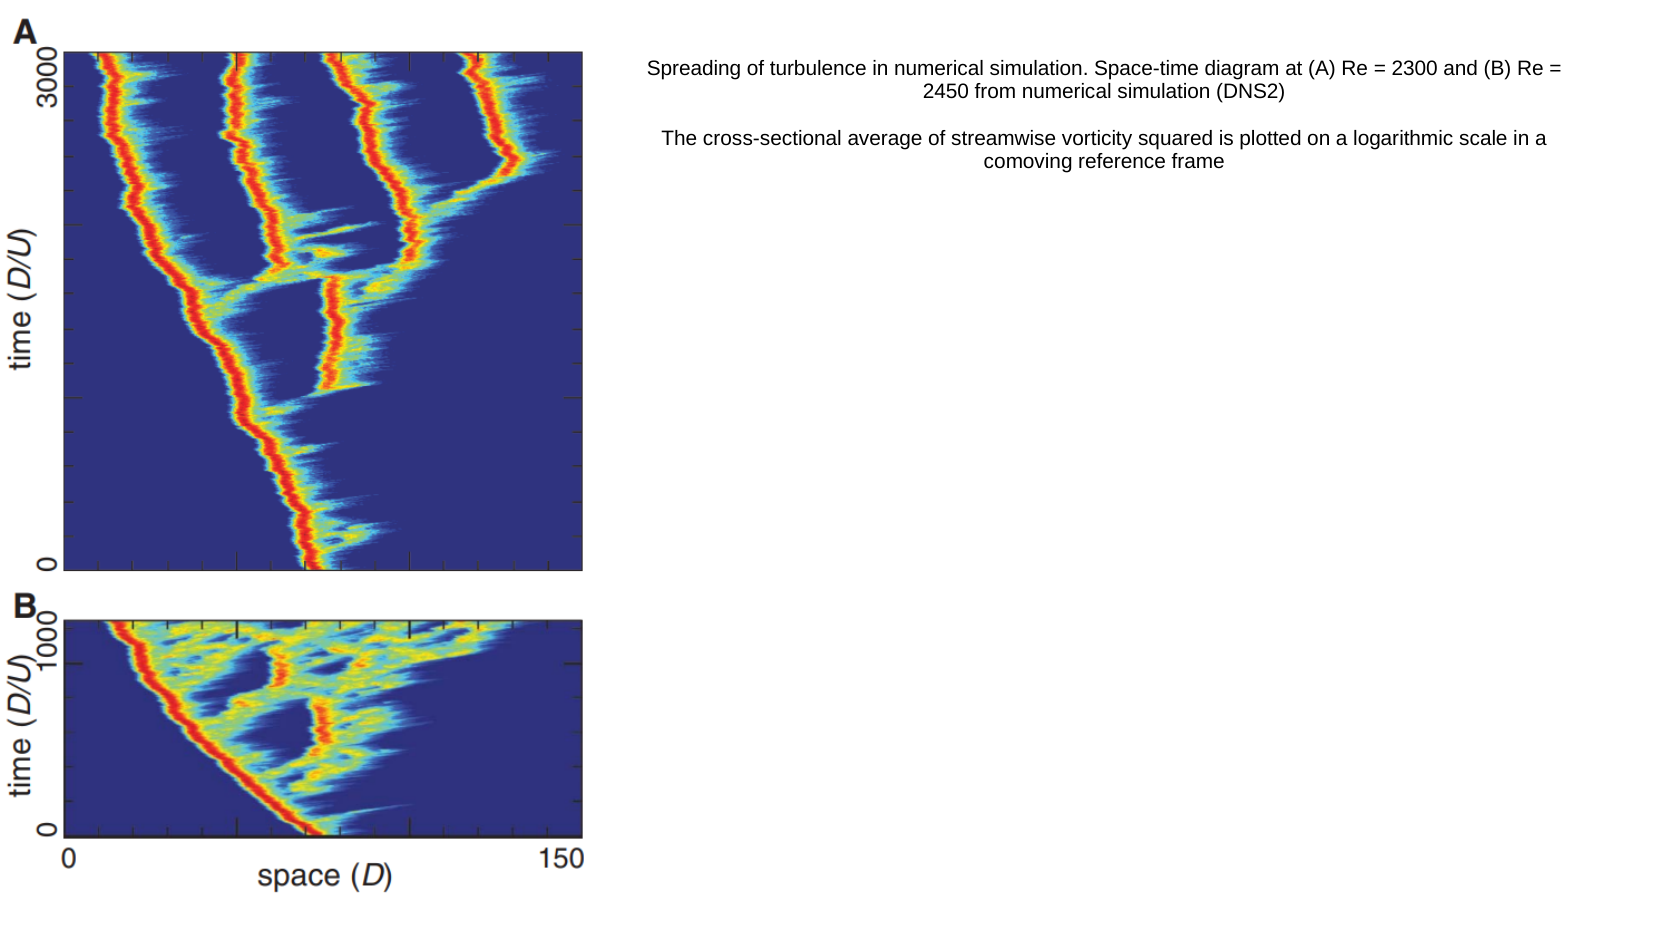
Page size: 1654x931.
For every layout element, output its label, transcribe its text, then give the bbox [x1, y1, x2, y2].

picture [0, 7, 605, 901]
title Spreading of turbulence in numerical simulation. Space-time diagram at (A) Re = 2300 and (B) Re = 2450 from numerical simulation (DNS2) The cross-sectional average of streamwise vorticity squared is plotted on a logarithmic scale in a comoving reference frame [637, 37, 1571, 193]
